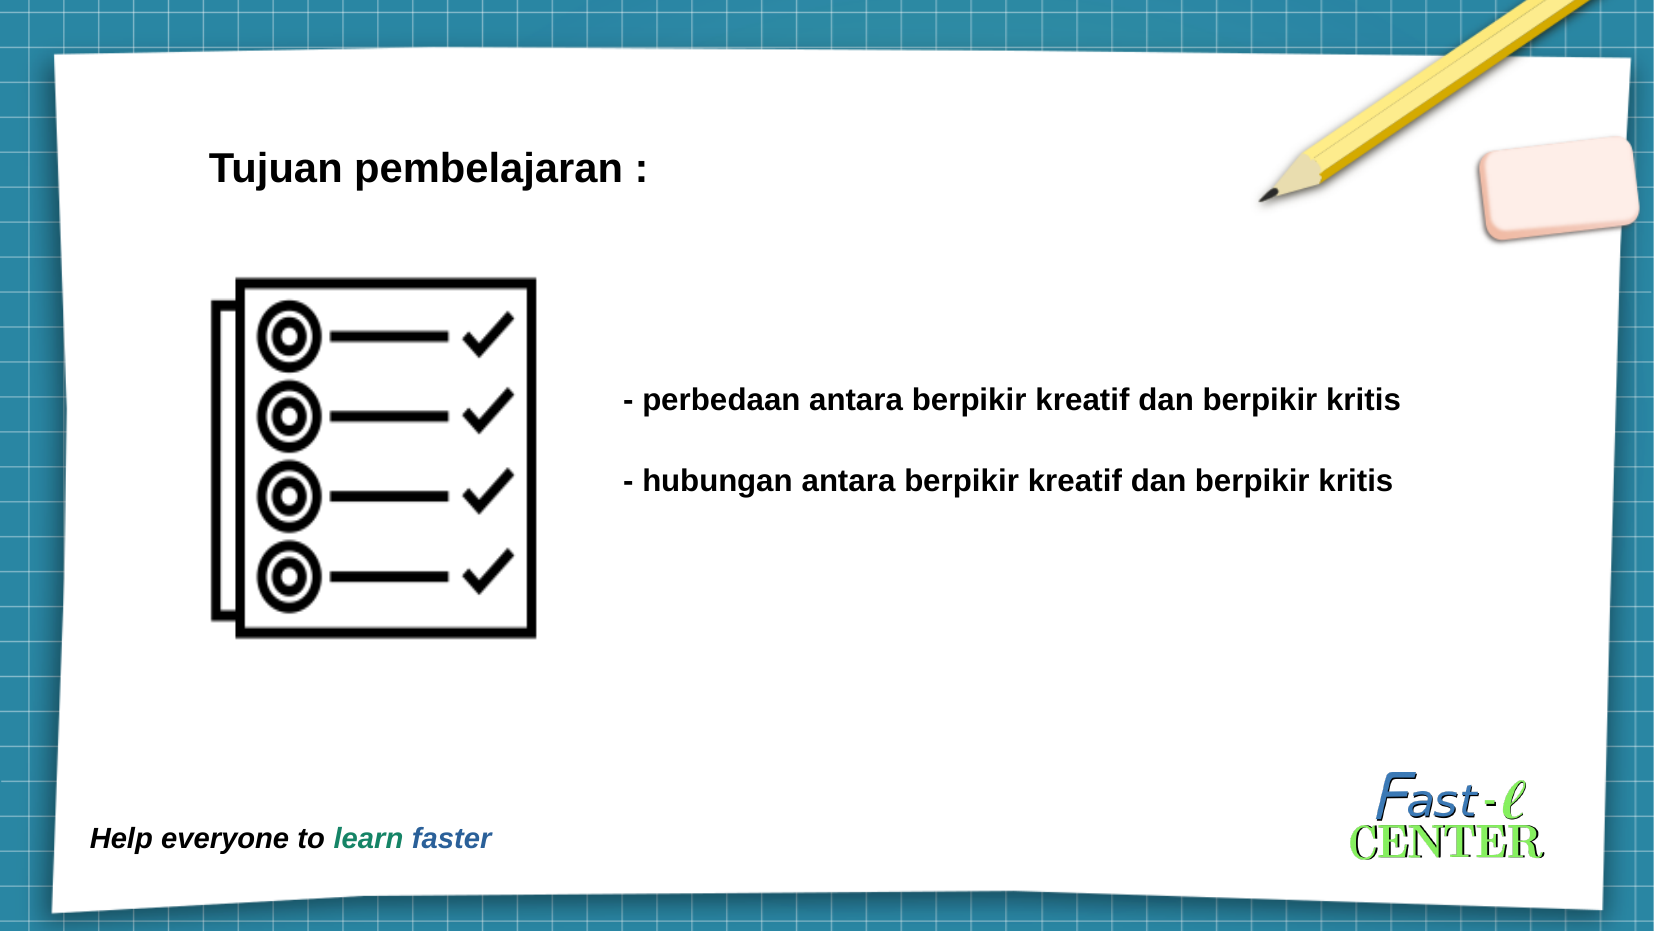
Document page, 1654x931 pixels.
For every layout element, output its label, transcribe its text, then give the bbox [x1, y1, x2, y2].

picture [0, 0, 1654, 931]
text_box - perbedaan antara berpikir kreatif dan berpikir kritis [608, 375, 1495, 451]
text_box Help everyone to learn faster [75, 814, 507, 863]
text_box Tujuan pembelajaran : [194, 137, 664, 199]
text_box - hubungan antara berpikir kreatif dan berpikir kritis [608, 455, 1410, 506]
